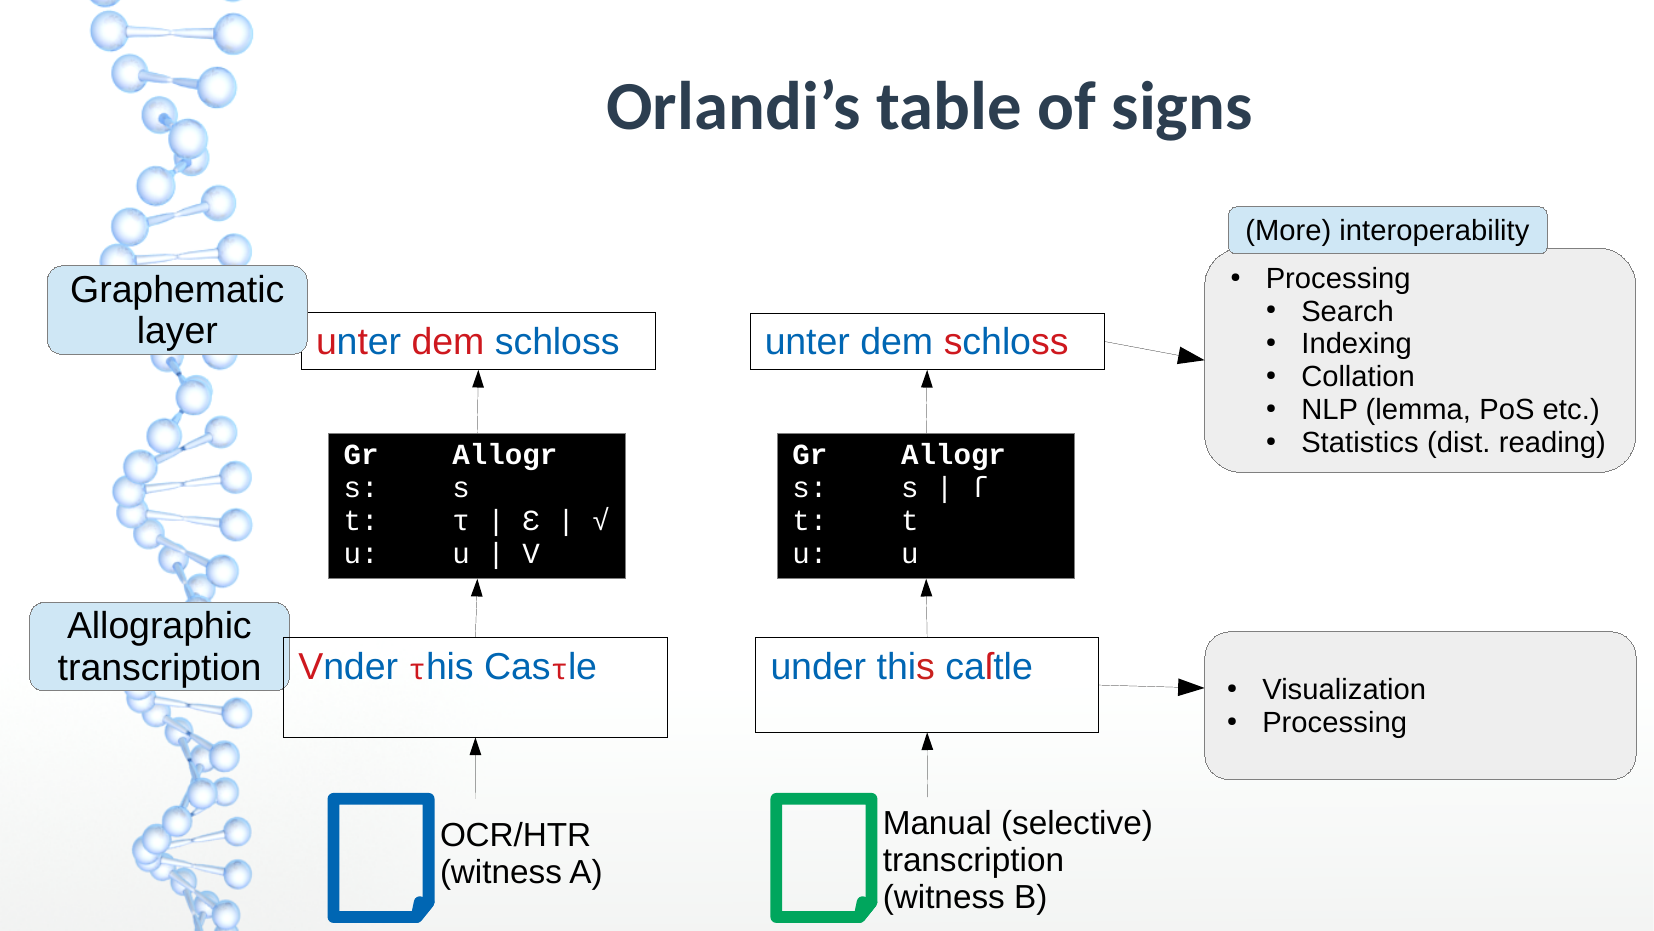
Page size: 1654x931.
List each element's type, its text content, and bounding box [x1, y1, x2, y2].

title Orlandi’s table of signs [265, 35, 1595, 189]
text_box Visualization Processing [1204, 631, 1637, 780]
text_box unter dem schloss [301, 312, 656, 370]
text_box Gr Allogr s: s t: τ | Ɛ | √ u: u | V [328, 433, 626, 579]
text_box Graphematic layer [47, 265, 308, 355]
text_box Gr Allogr s: s | ſ t: t u: u [777, 433, 1075, 579]
text_box Manual (selective) transcription (witness B) [868, 797, 1169, 924]
text_box Vnder τhis Casτle [283, 637, 668, 738]
text_box Allographic transcription [29, 602, 290, 691]
text_box under this caſtle [755, 637, 1099, 733]
text_box (More) interoperability [1228, 206, 1548, 254]
text_box unter dem schloss [750, 313, 1105, 370]
picture [0, 0, 1654, 931]
text_box OCR/HTR (witness A) [435, 809, 618, 898]
text_box Processing Search Indexing Collation NLP (lemma, PoS etc.) Statistics (dist. reading) [1204, 248, 1636, 473]
